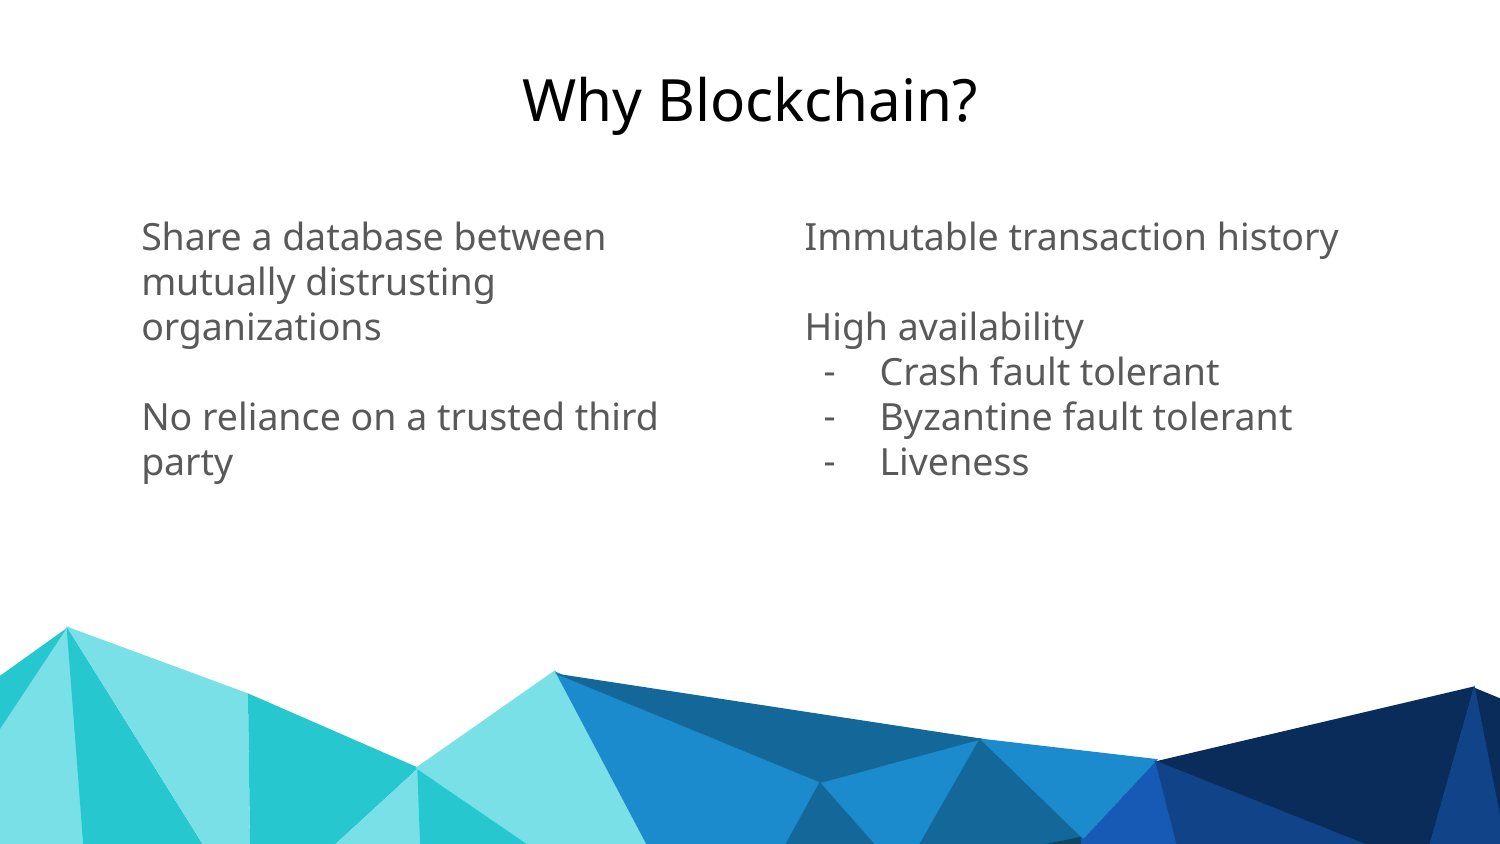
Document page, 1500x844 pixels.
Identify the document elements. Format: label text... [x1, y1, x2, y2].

list Share a database between mutually distrusting organizations No reliance on a trusted third party [126, 198, 711, 721]
text_box [0, 626, 1500, 844]
list Immutable transaction history High availability Crash fault tolerant Byzantine fault tolerant Liveness [789, 198, 1374, 721]
title Why Blockchain? [51, 47, 1449, 142]
